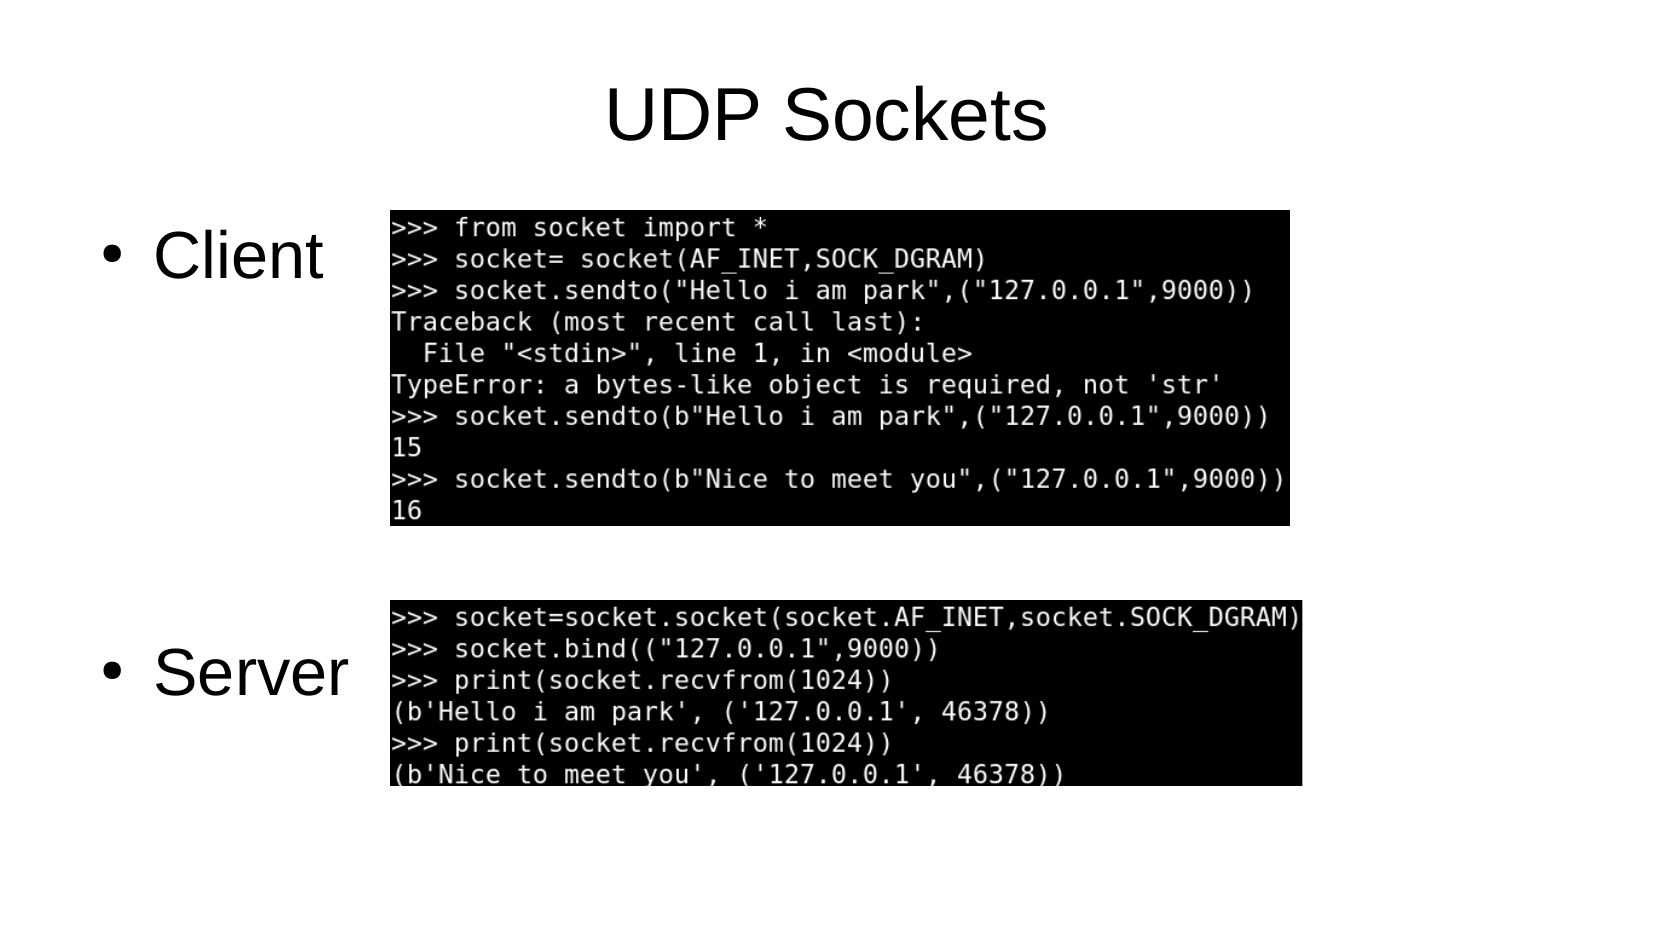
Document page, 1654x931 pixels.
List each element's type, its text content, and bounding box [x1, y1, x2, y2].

picture [389, 600, 1303, 786]
title UDP Sockets [82, 37, 1571, 193]
list Client Server [82, 217, 1571, 758]
picture [389, 210, 1290, 526]
